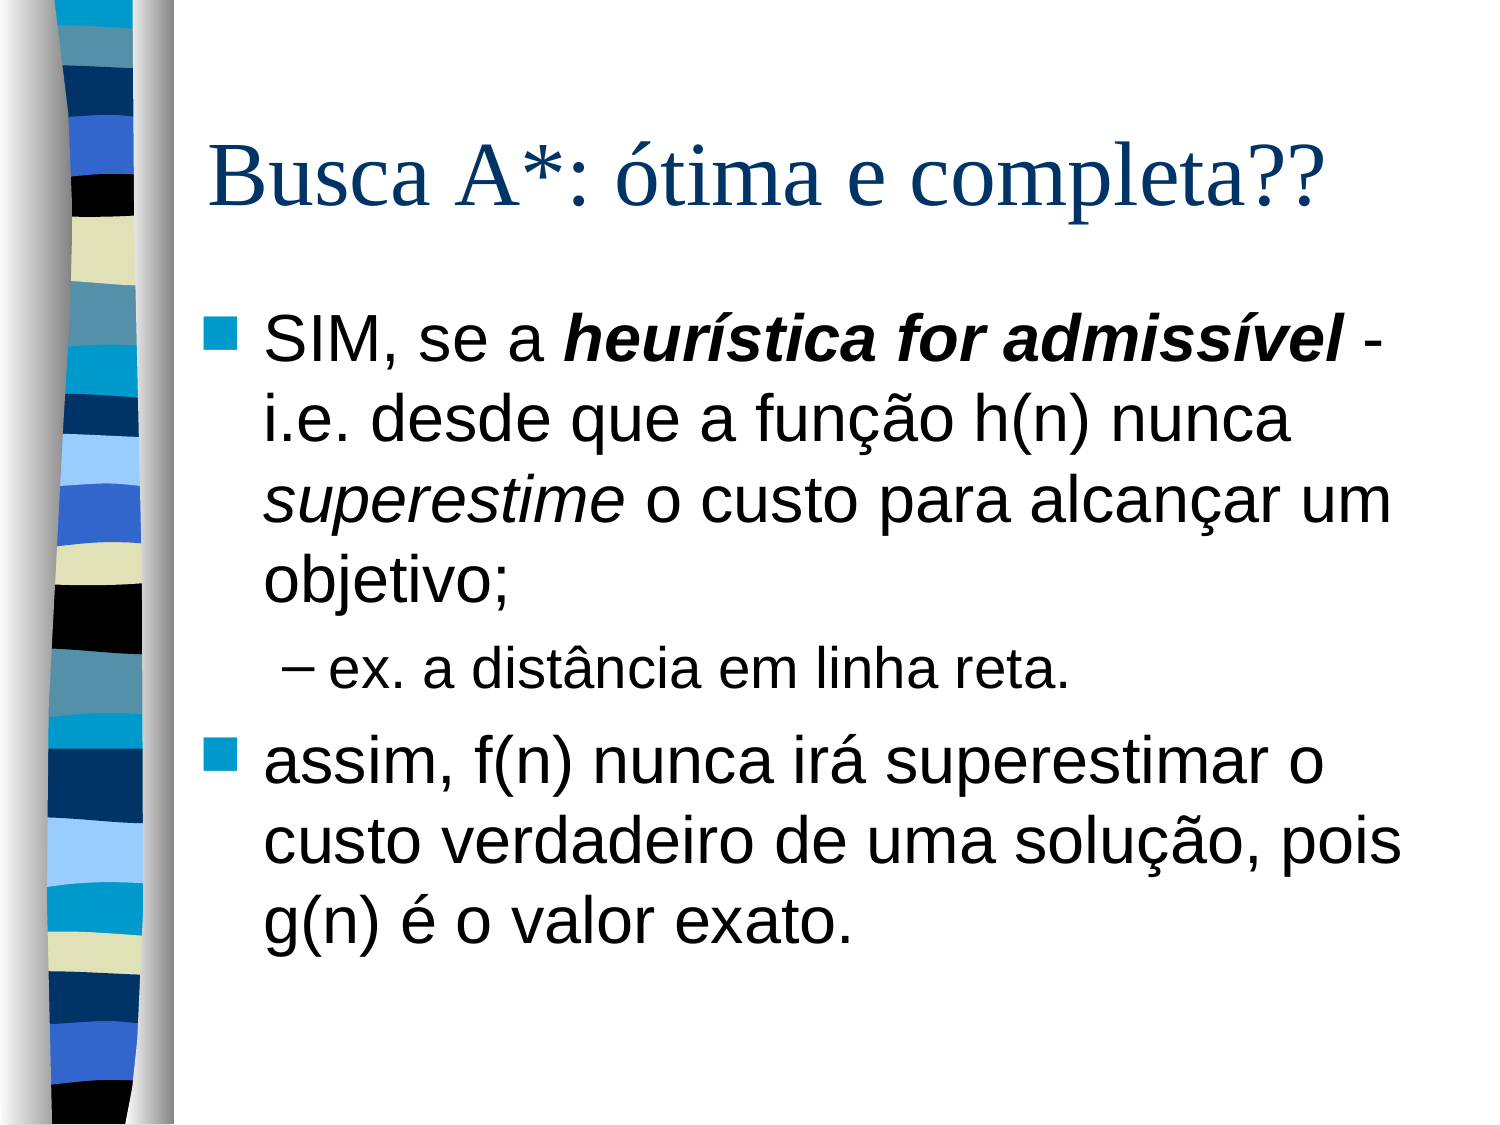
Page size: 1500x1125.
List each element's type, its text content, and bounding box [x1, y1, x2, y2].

title Busca A*: ótima e completa?? [192, 74, 1468, 263]
list SIM, se a heurística for admissível - i.e. desde que a função h(n) nunca superestime o custo para alcançar um objetivo; ex. a distância em linha reta. assim, f(n) nunca irá superestimar o custo verdadeiro de uma solução, pois g(n) é o valor exato. [192, 287, 1468, 1000]
